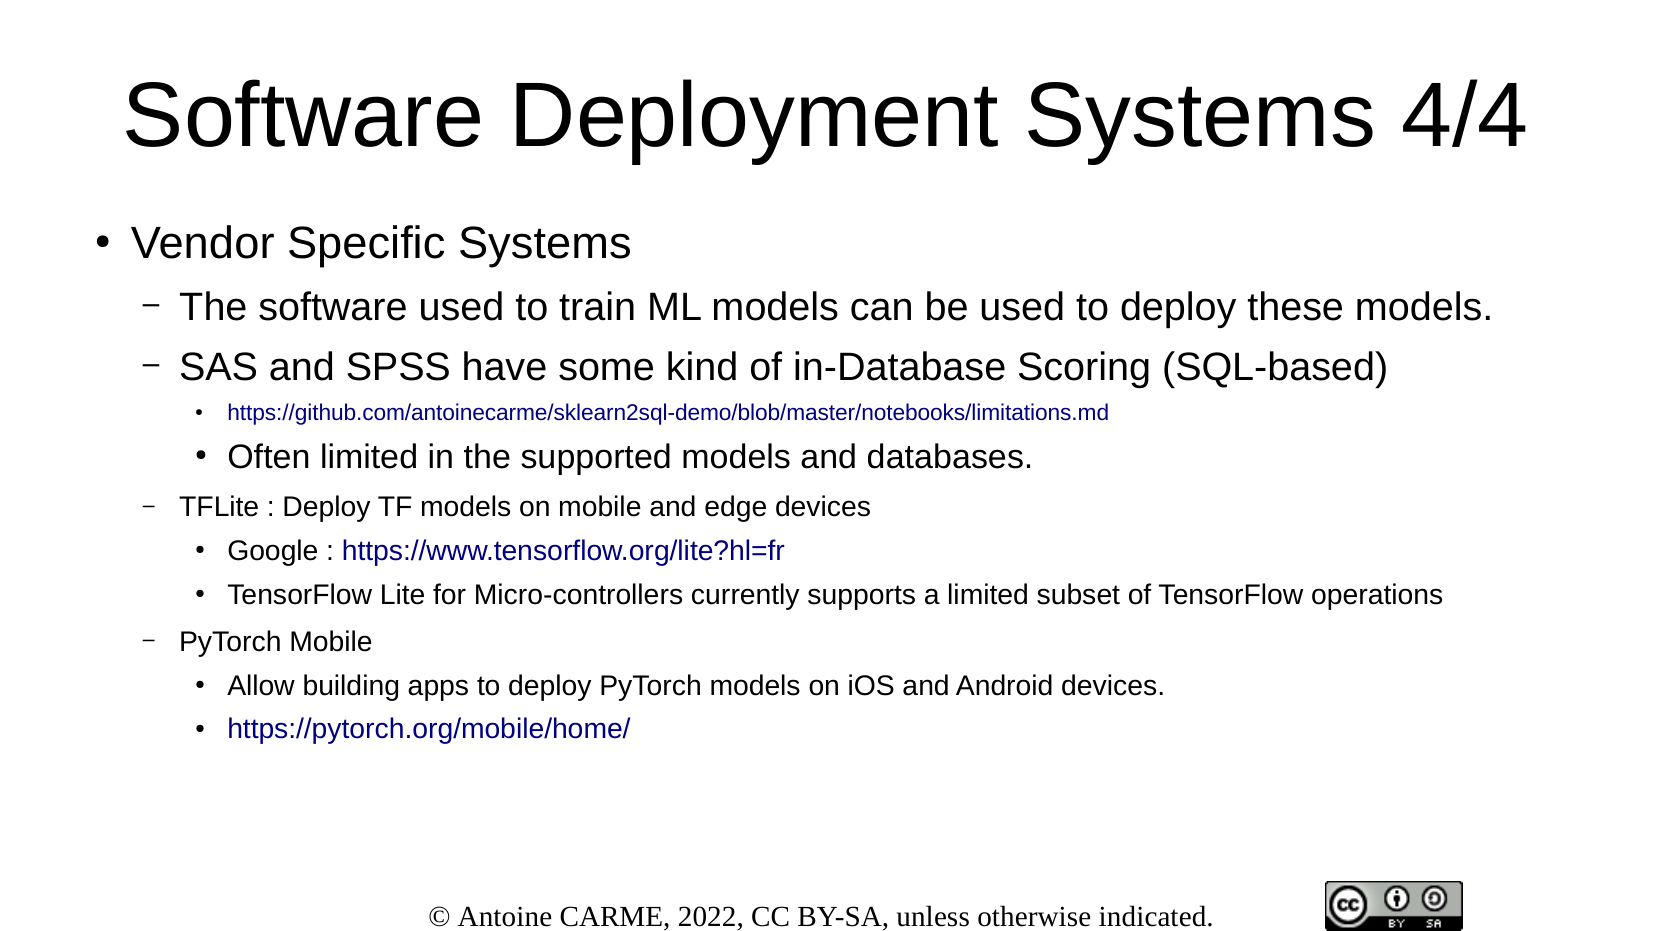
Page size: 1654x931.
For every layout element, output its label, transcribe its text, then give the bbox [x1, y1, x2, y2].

picture [1325, 881, 1463, 931]
list Vendor Specific Systems The software used to train ML models can be used to deploy these models. SAS and SPSS have some kind of in-Database Scoring (SQL-based) https://github.com/antoinecarme/sklearn2sql-demo/blob/master/notebooks/limitations.md Often limited in the supported models and databases. TFLite : Deploy TF models on mobile and edge devices Google : https://www.tensorflow.org/lite?hl=fr TensorFlow Lite for Micro-controllers currently supports a limited subset of TensorFlow operations PyTorch Mobile Allow building apps to deploy PyTorch models on iOS and Android devices. https://pytorch.org/mobile/home/ [82, 217, 1571, 758]
title Software Deployment Systems 4/4 [82, 37, 1571, 193]
